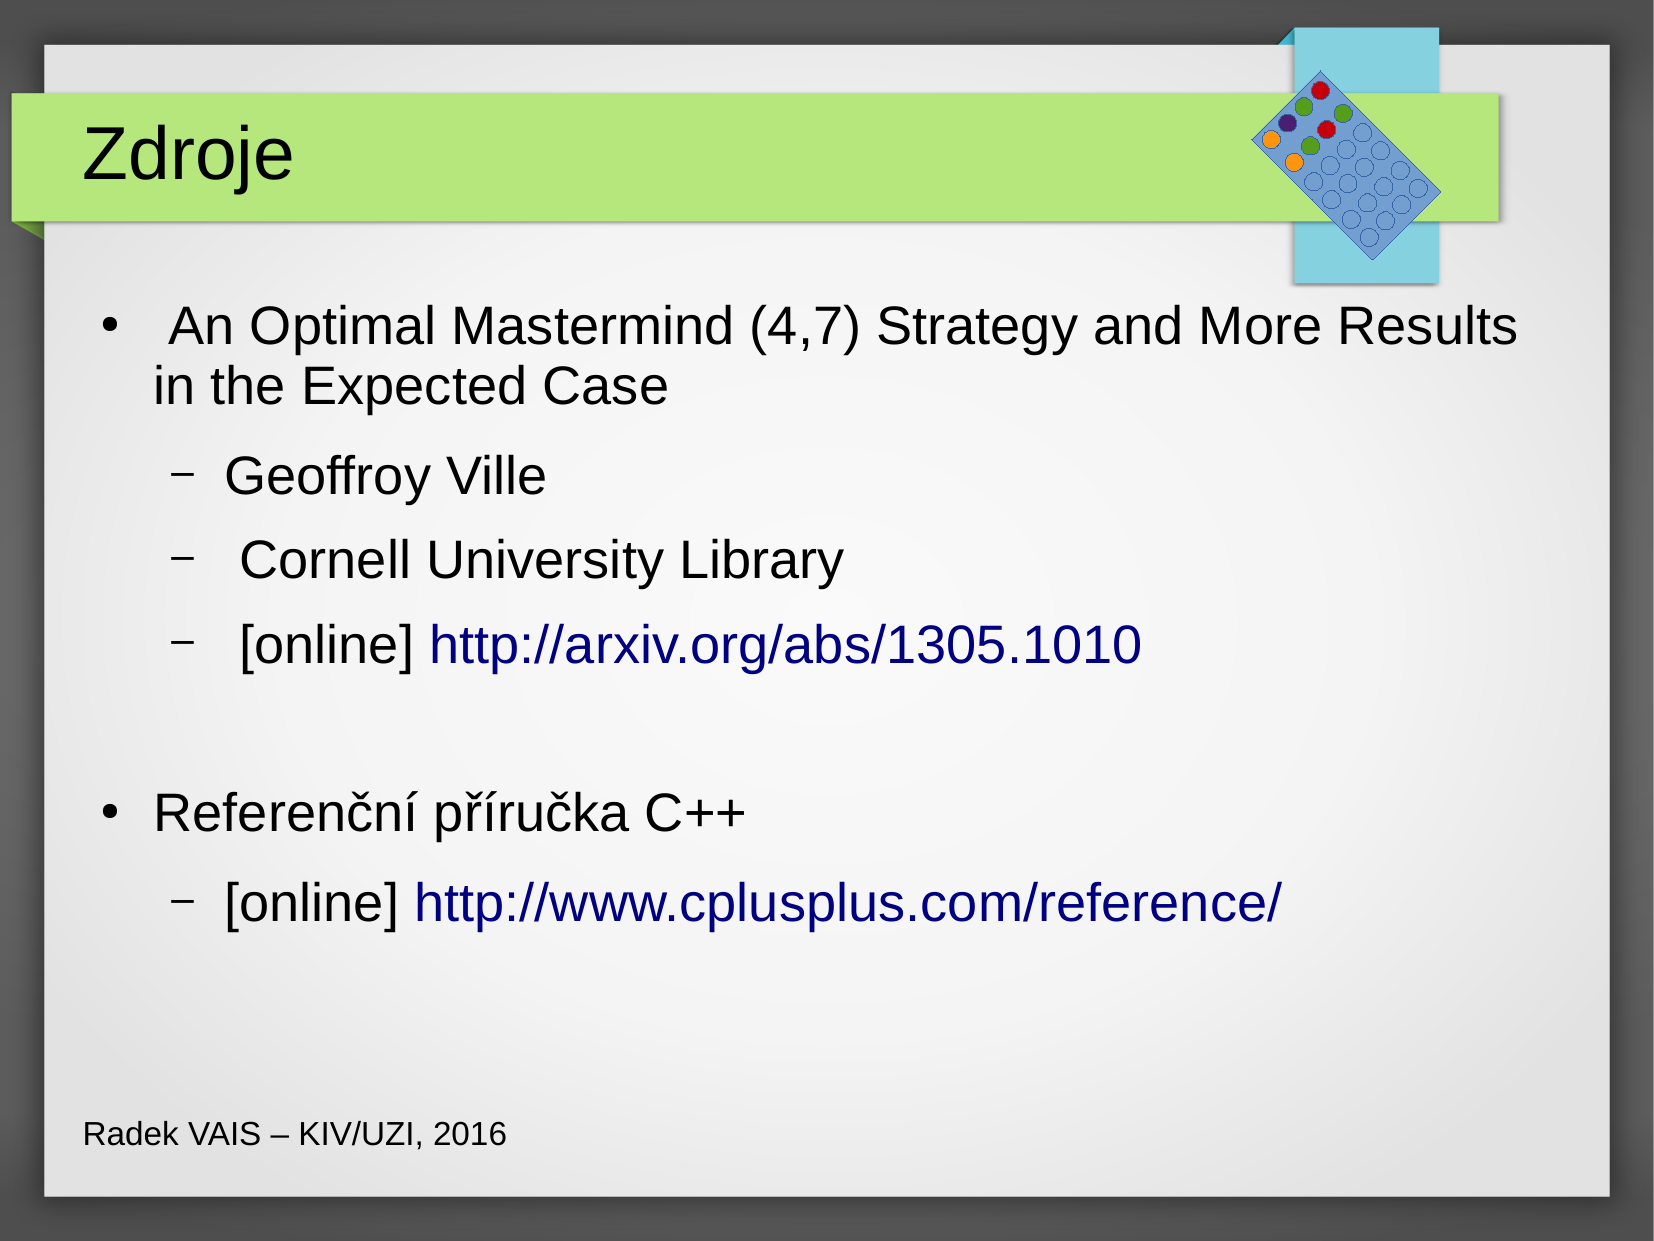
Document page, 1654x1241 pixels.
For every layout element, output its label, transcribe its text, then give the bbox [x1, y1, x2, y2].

text_box [1251, 70, 1441, 260]
title Zdroje [82, 94, 1264, 213]
picture [0, 0, 1654, 1241]
list An Optimal Mastermind (4,7) Strategy and More Results in the Expected Case Geoffroy Ville Cornell University Library [online] http://arxiv.org/abs/1305.1010 Referenční příručka C++ [online] http://www.cplusplus.com/reference/ [82, 295, 1571, 1015]
title Radek VAIS – KIV/UZI, 2016 [82, 1098, 1548, 1170]
